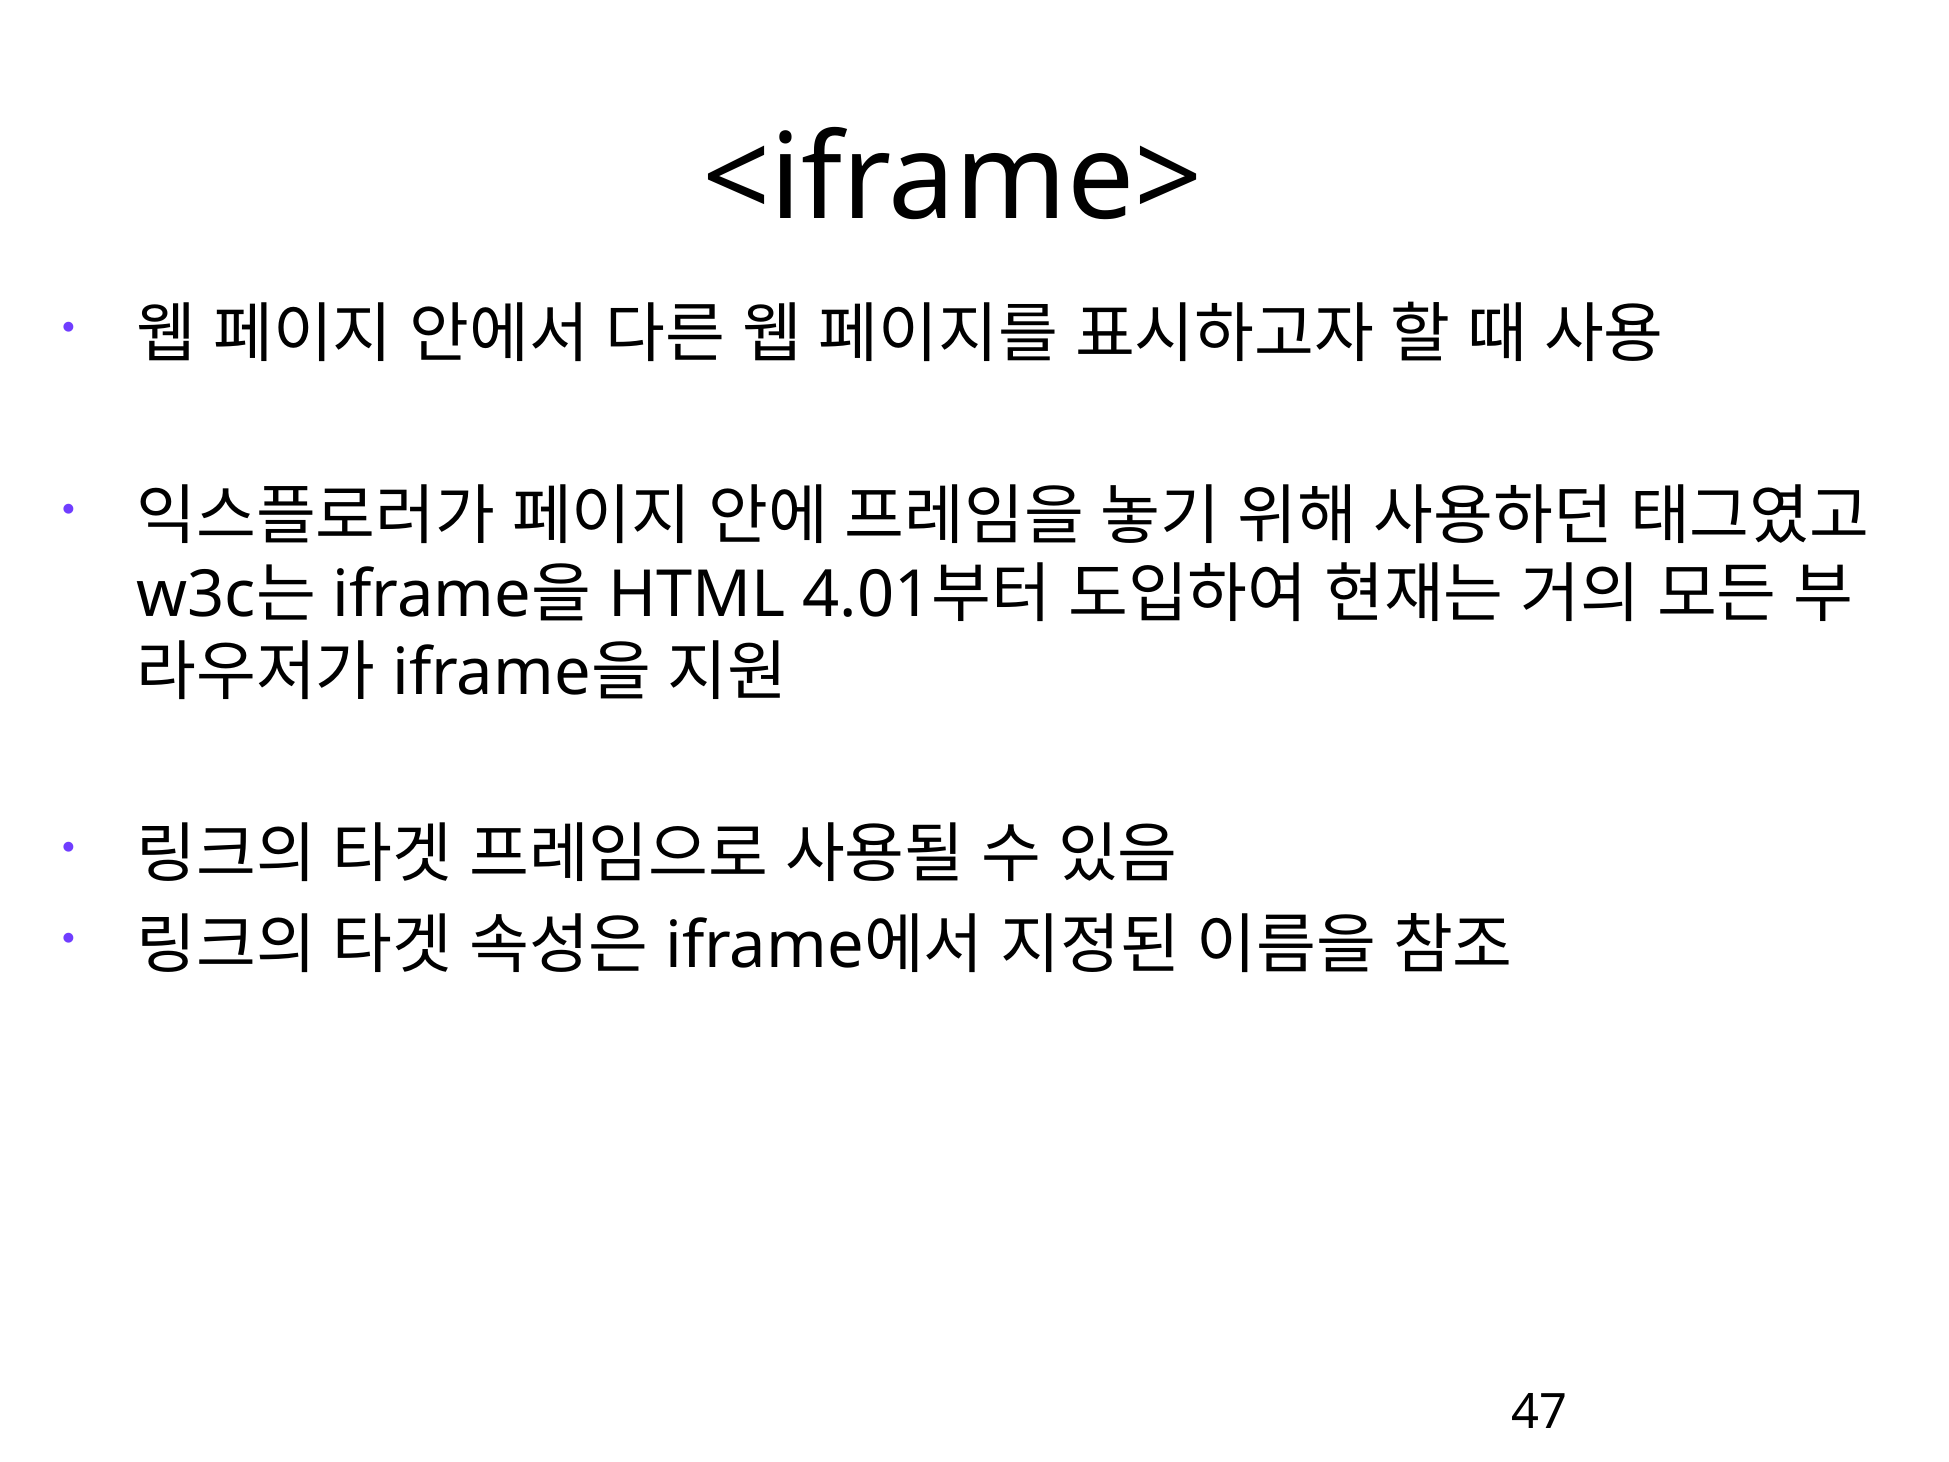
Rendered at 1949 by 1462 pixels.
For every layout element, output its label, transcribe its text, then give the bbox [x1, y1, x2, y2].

title <iframe> [156, 92, 1749, 255]
list 웹 페이지 안에서 다른 웹 페이지를 표시하고자 할 때 사용 익스플로러가 페이지 안에 프레임을 놓기 위해 사용하던 태그였고 w3c는 iframe을 HTML 4.01부터 도입하여 현재는 거의 모든 부라우저가 iframe을 지원 링크의 타겟 프레임으로 사용될 수 있음 링크의 타겟 속성은 iframe에서 지정된 이름을 참조 [48, 284, 1897, 1343]
slide_number <숫자> [1496, 1372, 1899, 1462]
